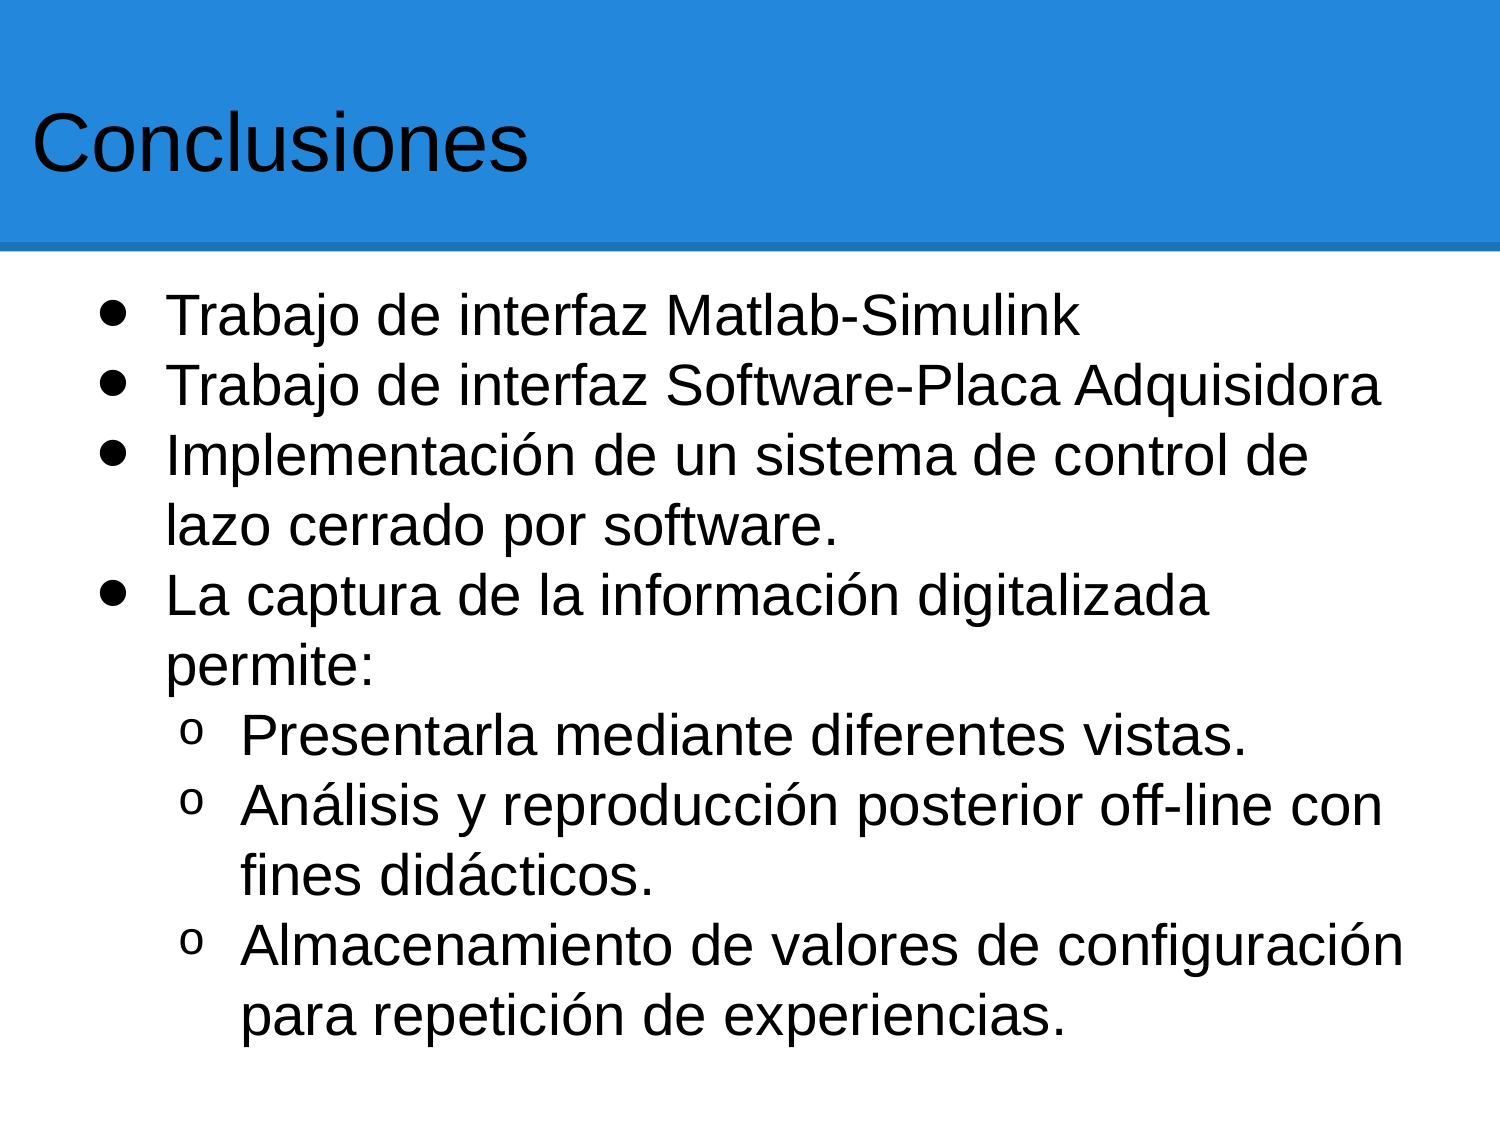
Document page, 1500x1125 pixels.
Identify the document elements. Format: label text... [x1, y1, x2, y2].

title Conclusiones [15, 21, 804, 240]
list Trabajo de interfaz Matlab-Simulink Trabajo de interfaz Software-Placa Adquisidora Implementación de un sistema de control de lazo cerrado por software. La captura de la información digitalizada permite: Presentarla mediante diferentes vistas. Análisis y reproducción posterior off-line con fines didácticos. Almacenamiento de valores de configuración para repetición de experiencias. [75, 262, 1425, 1063]
